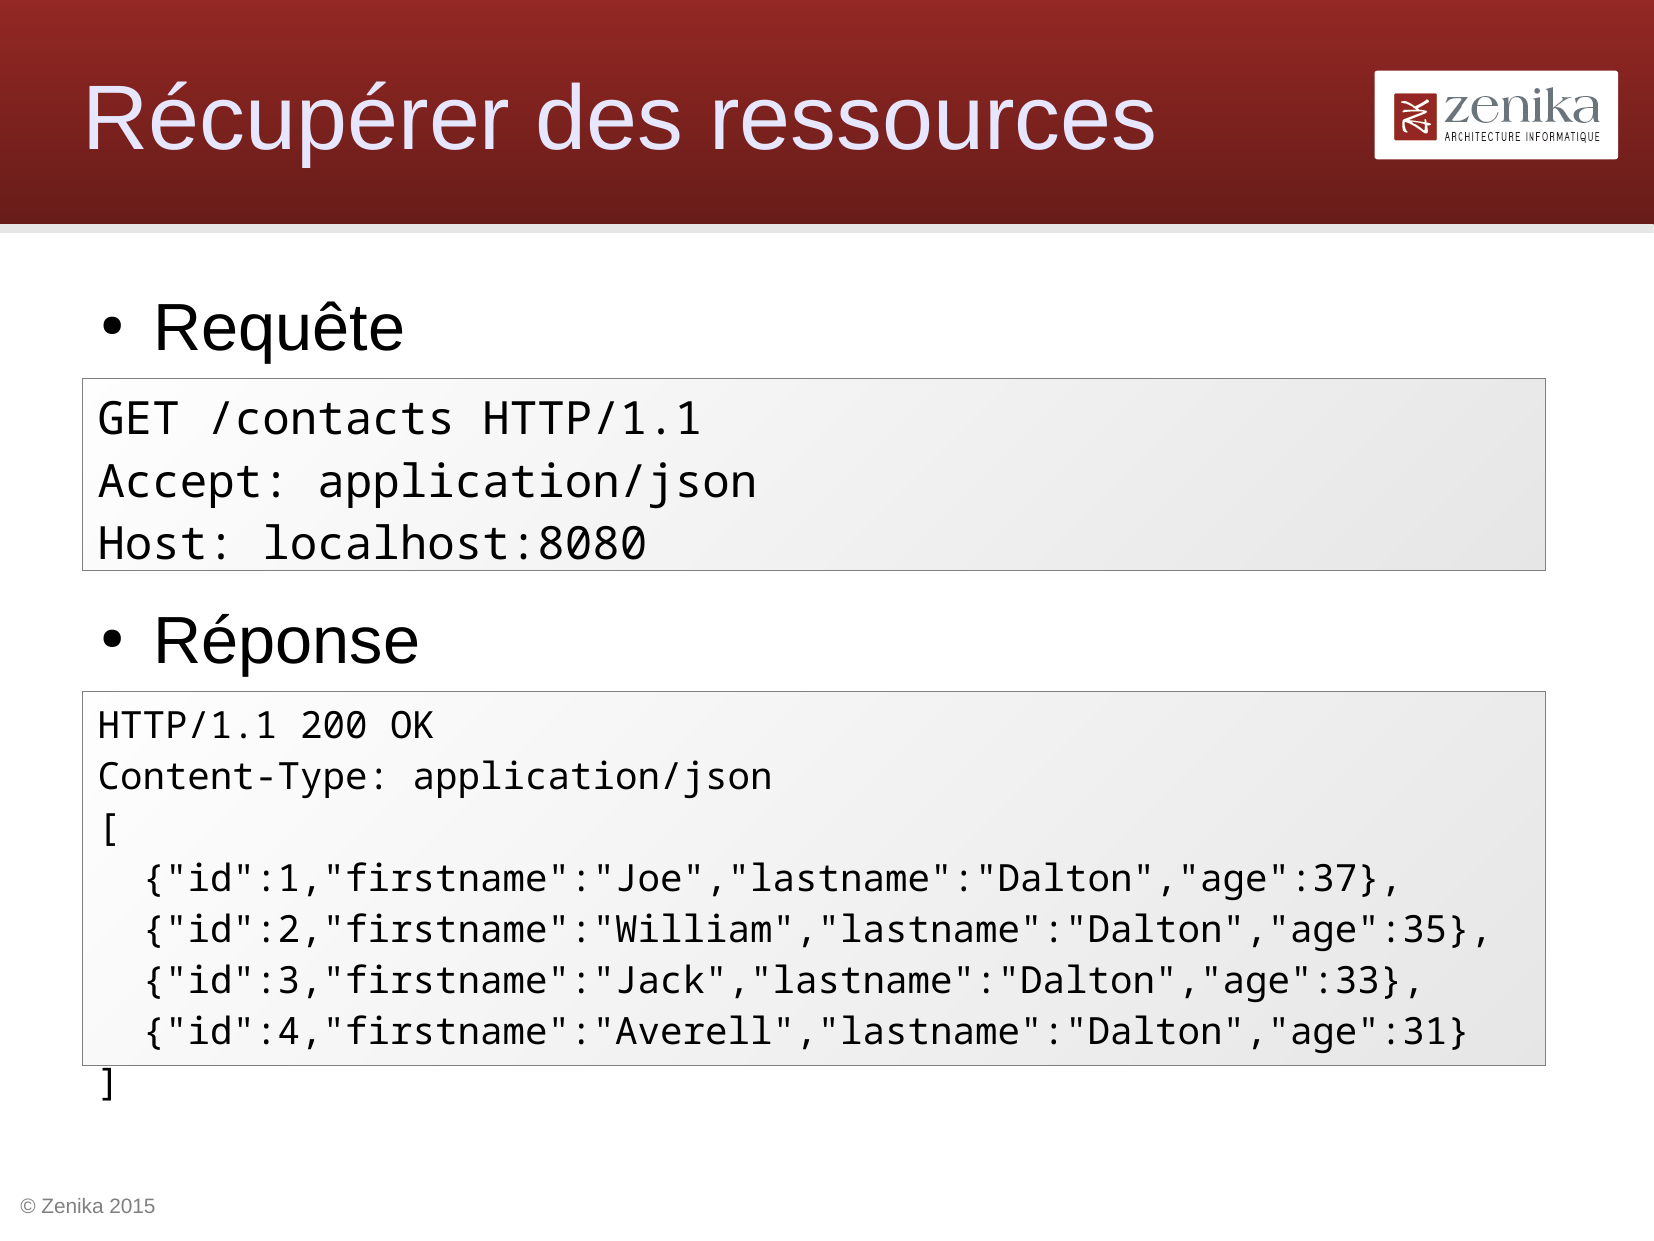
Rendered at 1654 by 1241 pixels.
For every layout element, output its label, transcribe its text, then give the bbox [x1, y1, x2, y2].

list Requête Réponse [82, 290, 1538, 378]
picture [1571, 82, 1600, 149]
text_box HTTP/1.1 200 OK Content-Type: application/json [ {"id":1,"firstname":"Joe","lastname":"Dalton","age":37}, {"id":2,"firstname":"William","lastname":"Dalton","age":35}, {"id":3,"firstname":"Jack","lastname":"Dalton","age":33}, {"id":4,"firstname":"Averell","lastname":"Dalton","age":31} ] [82, 691, 1546, 1066]
title Récupérer des ressources [82, 13, 1571, 222]
text_box GET /contacts HTTP/1.1 Accept: application/json Host: localhost:8080 [82, 378, 1546, 571]
list Requête Réponse [82, 571, 1538, 691]
